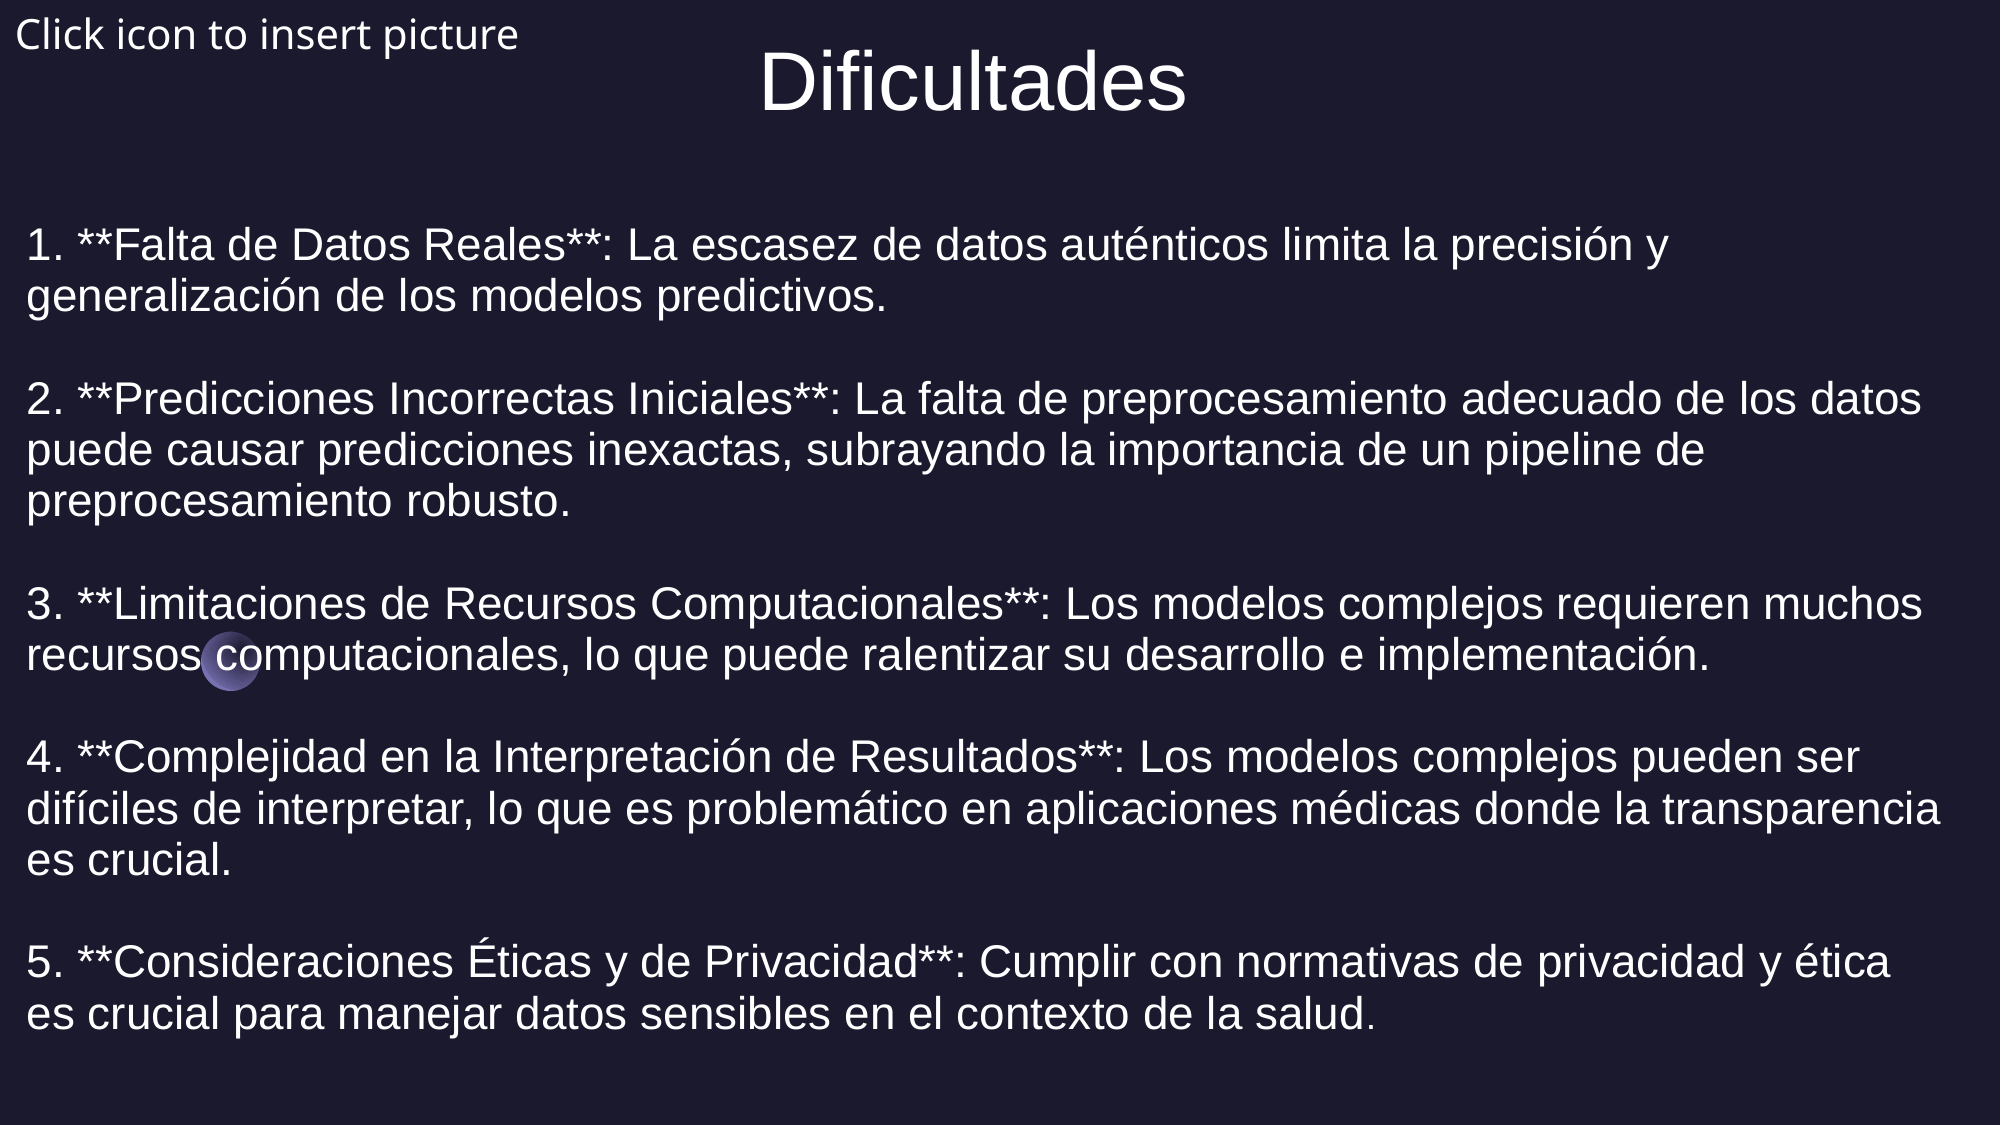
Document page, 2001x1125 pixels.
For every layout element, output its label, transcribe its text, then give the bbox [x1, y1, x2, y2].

text_box Dificultades [0, 28, 1948, 187]
text_box 1. **Falta de Datos Reales**: La escasez de datos auténticos limita la precisión y generalización de los modelos predictivos. 2. **Predicciones Incorrectas Iniciales**: La falta de preprocesamiento adecuado de los datos puede causar predicciones inexactas, subrayando la importancia de un pipeline de preprocesamiento robusto. 3. **Limitaciones de Recursos Computacionales**: Los modelos complejos requieren muchos recursos computacionales, lo que puede ralentizar su desarrollo e implementación. 4. **Complejidad en la Interpretación de Resultados**: Los modelos complejos pueden ser difíciles de interpretar, lo que es problemático en aplicaciones médicas donde la transparencia es crucial. 5. **Consideraciones Éticas y de Privacidad**: Cumplir con normativas de privacidad y ética es crucial para manejar datos sensibles en el contexto de la salud. [11, 211, 1964, 1043]
